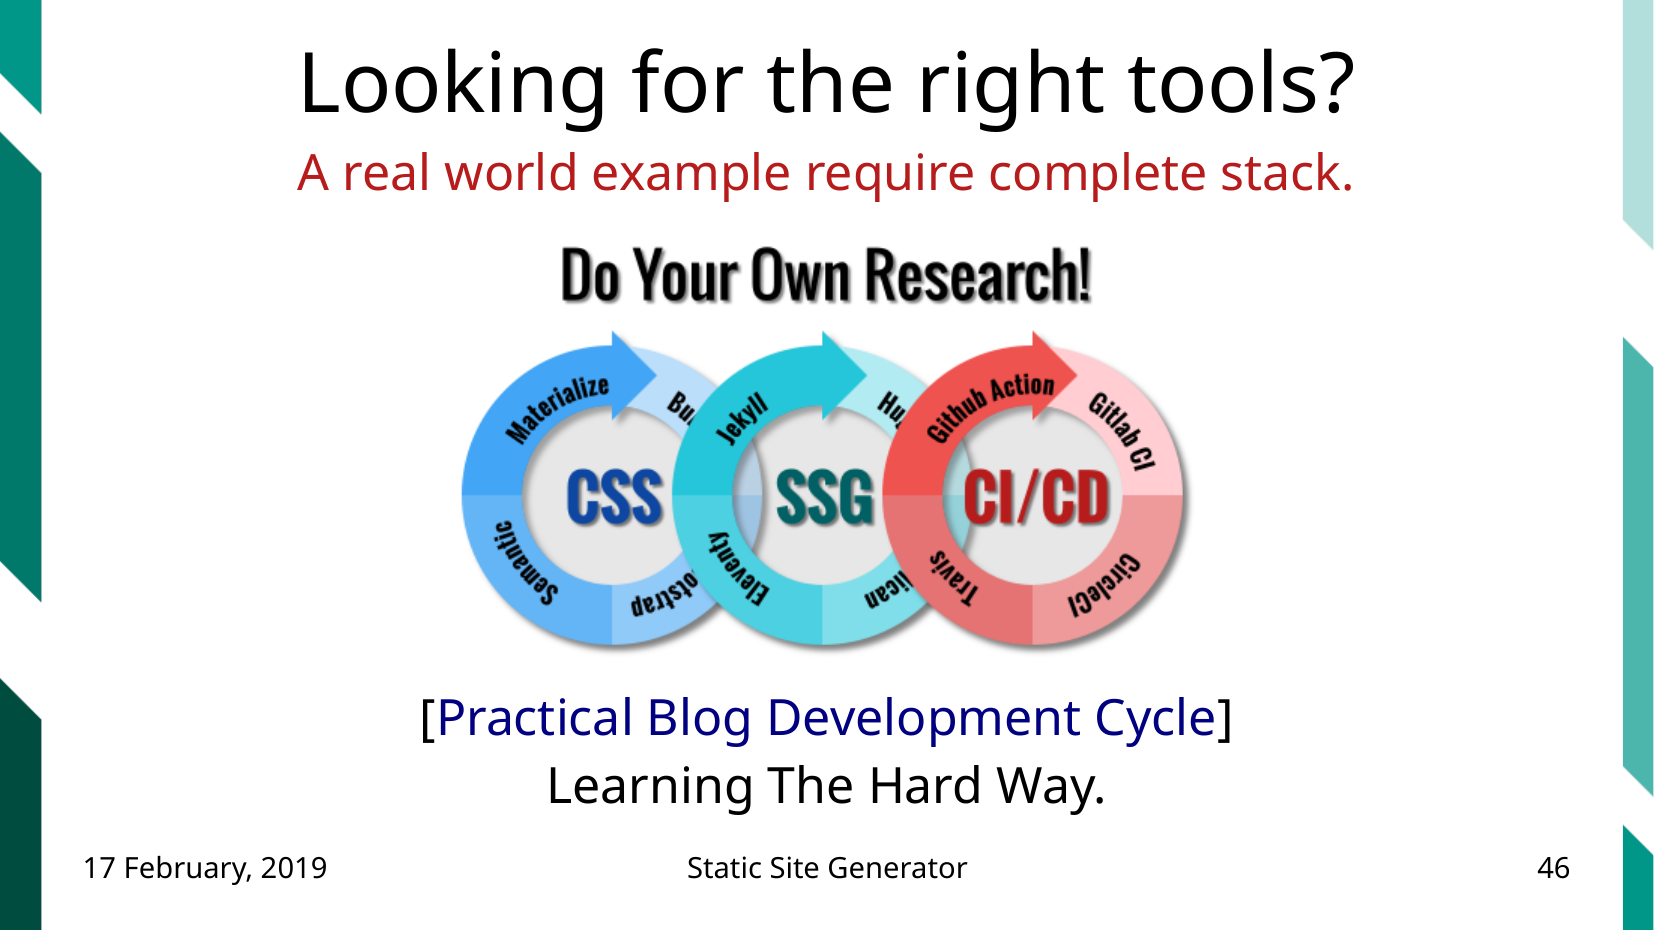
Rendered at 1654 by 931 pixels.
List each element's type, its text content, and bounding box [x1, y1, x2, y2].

title Looking for the right tools? A real world example require complete stack. [82, 30, 1571, 199]
text_box [Practical Blog Development Cycle] Learning The Hard Way. [82, 675, 1571, 826]
picture [0, 0, 1654, 930]
